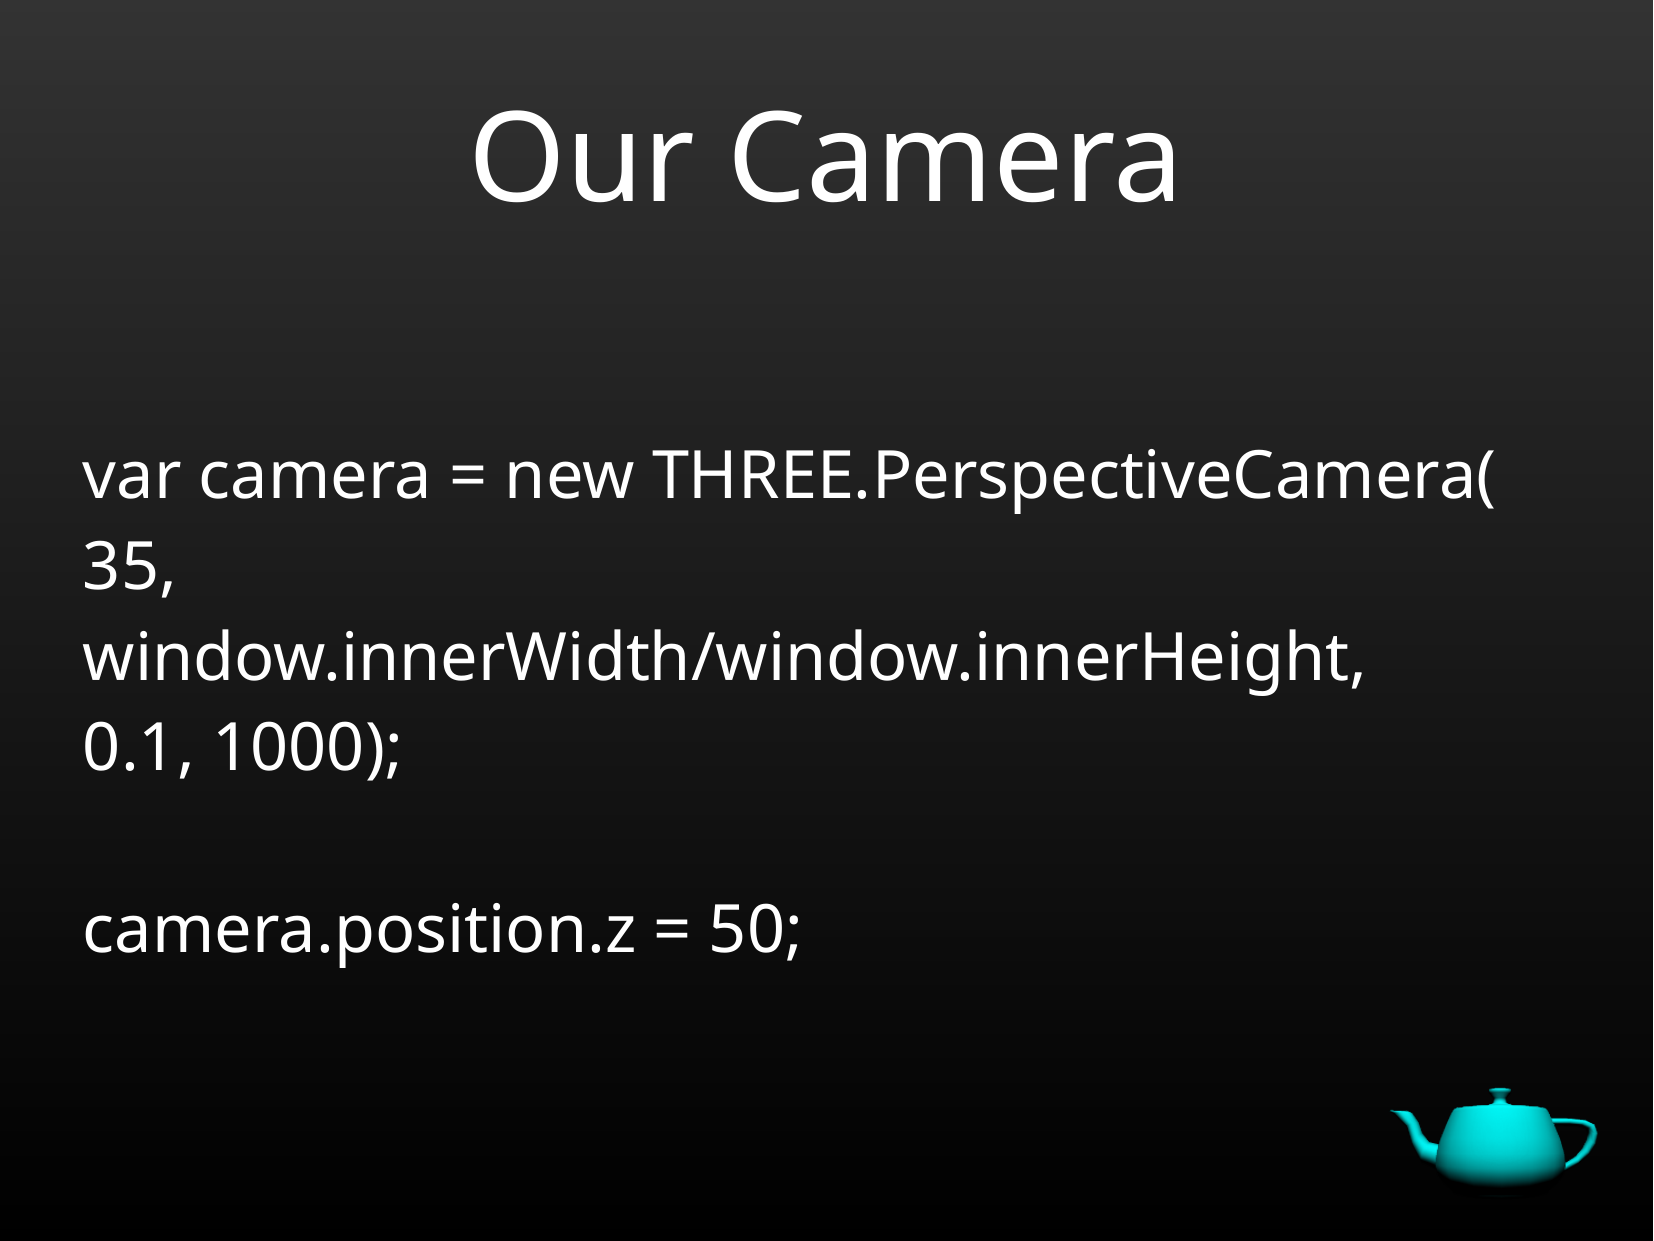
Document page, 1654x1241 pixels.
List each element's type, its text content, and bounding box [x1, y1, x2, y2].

title Our Camera [82, 56, 1571, 250]
subtitle var camera = new THREE.PerspectiveCamera( 35, window.innerWidth/window.innerHeight, 0.1, 1000); camera.position.z = 50; [82, 297, 1571, 1102]
picture [1387, 1085, 1600, 1201]
